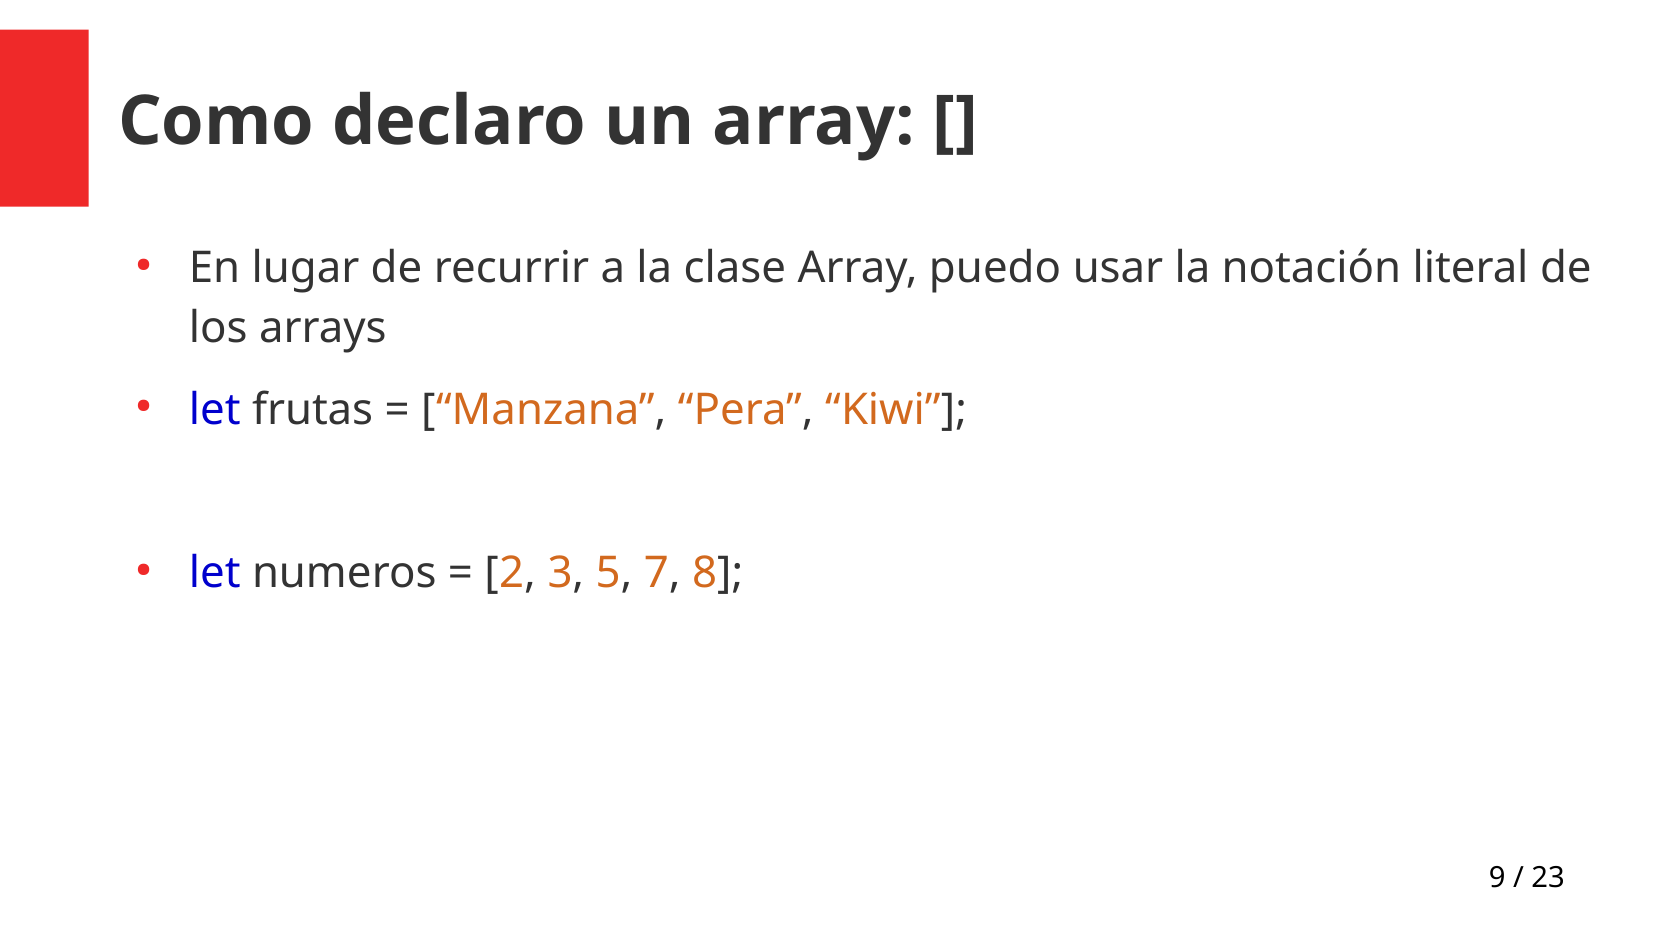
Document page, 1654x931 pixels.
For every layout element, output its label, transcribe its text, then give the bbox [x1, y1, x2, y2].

list En lugar de recurrir a la clase Array, puedo usar la notación literal de los arrays let frutas = [“Manzana”, “Pera”, “Kiwi”]; let numeros = [2, 3, 5, 7, 8]; [118, 236, 1595, 798]
title Como declaro un array: [] [118, 29, 1595, 207]
